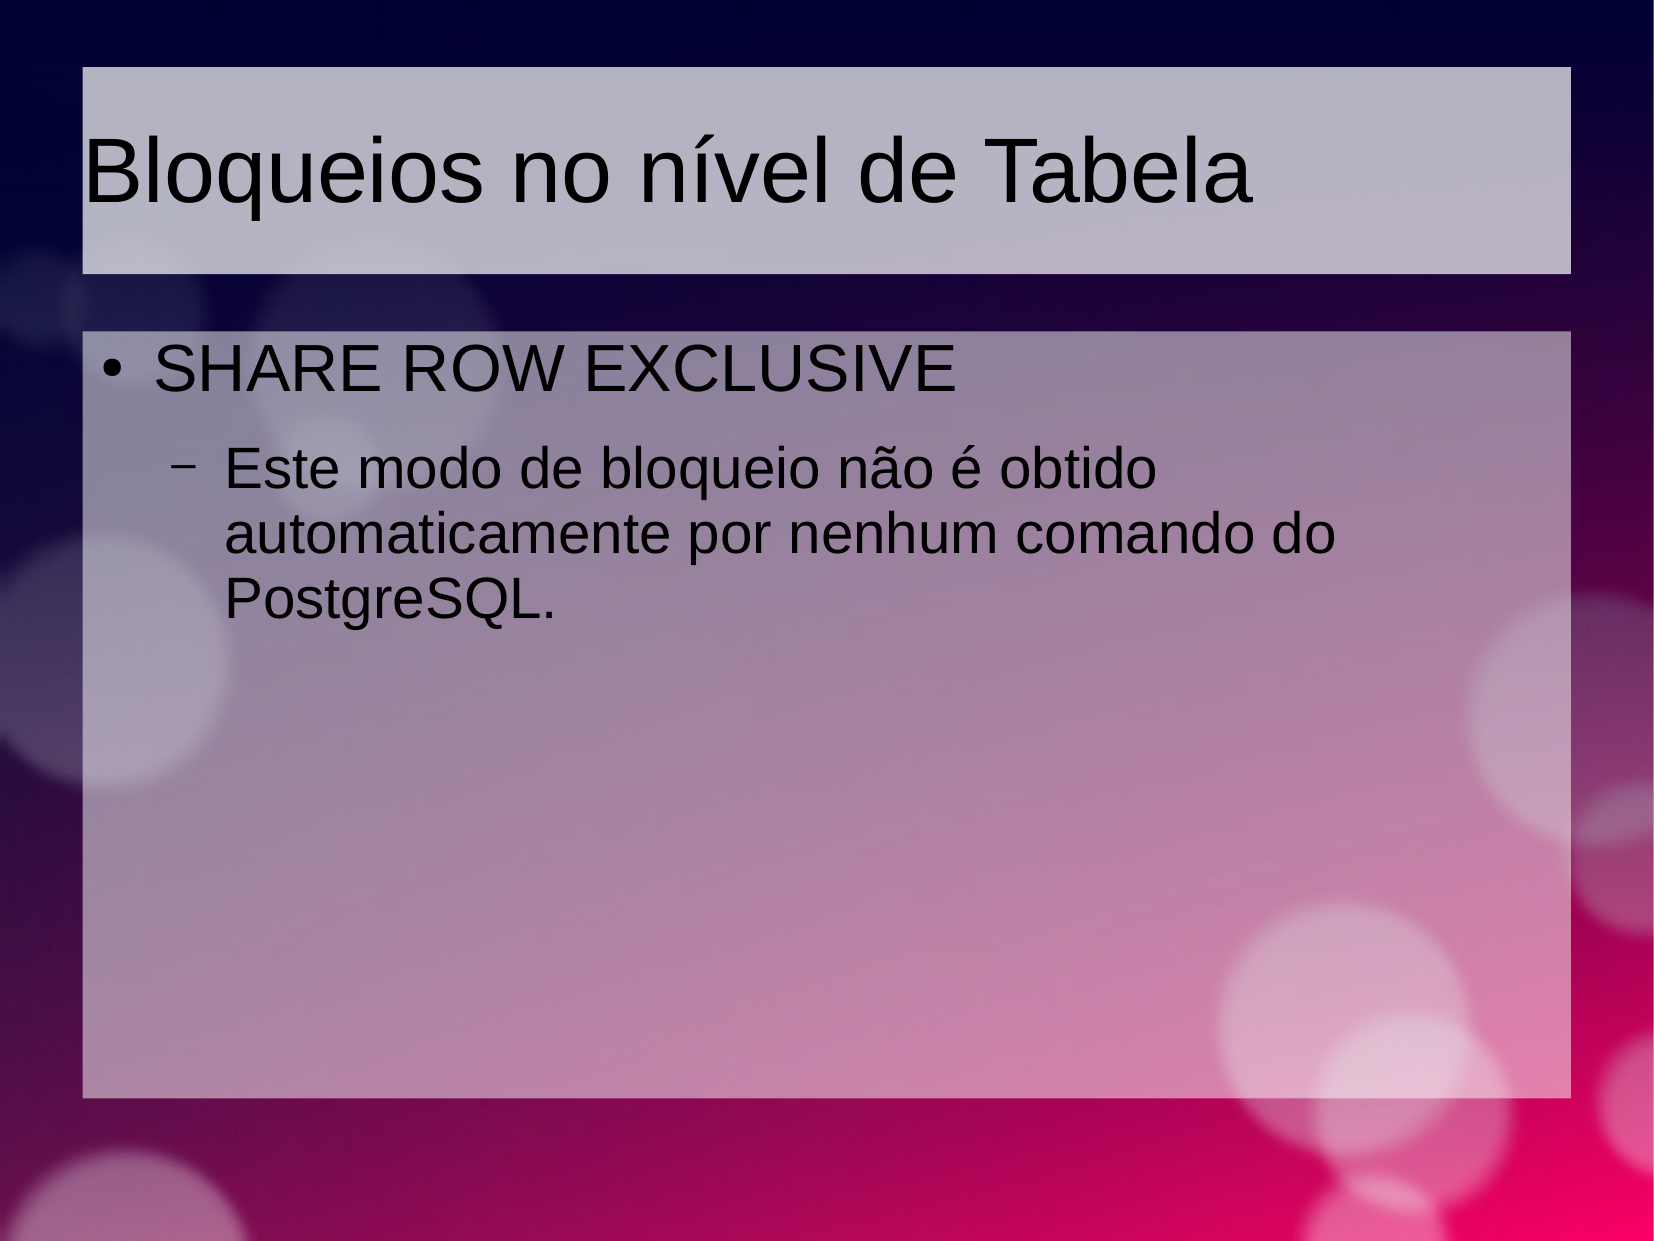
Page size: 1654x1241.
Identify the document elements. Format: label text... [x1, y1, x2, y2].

title Bloqueios no nível de Tabela [82, 67, 1571, 275]
picture [0, 0, 1654, 1241]
list SHARE ROW EXCLUSIVE Este modo de bloqueio não é obtido automaticamente por nenhum comando do PostgreSQL. [82, 331, 1571, 1099]
